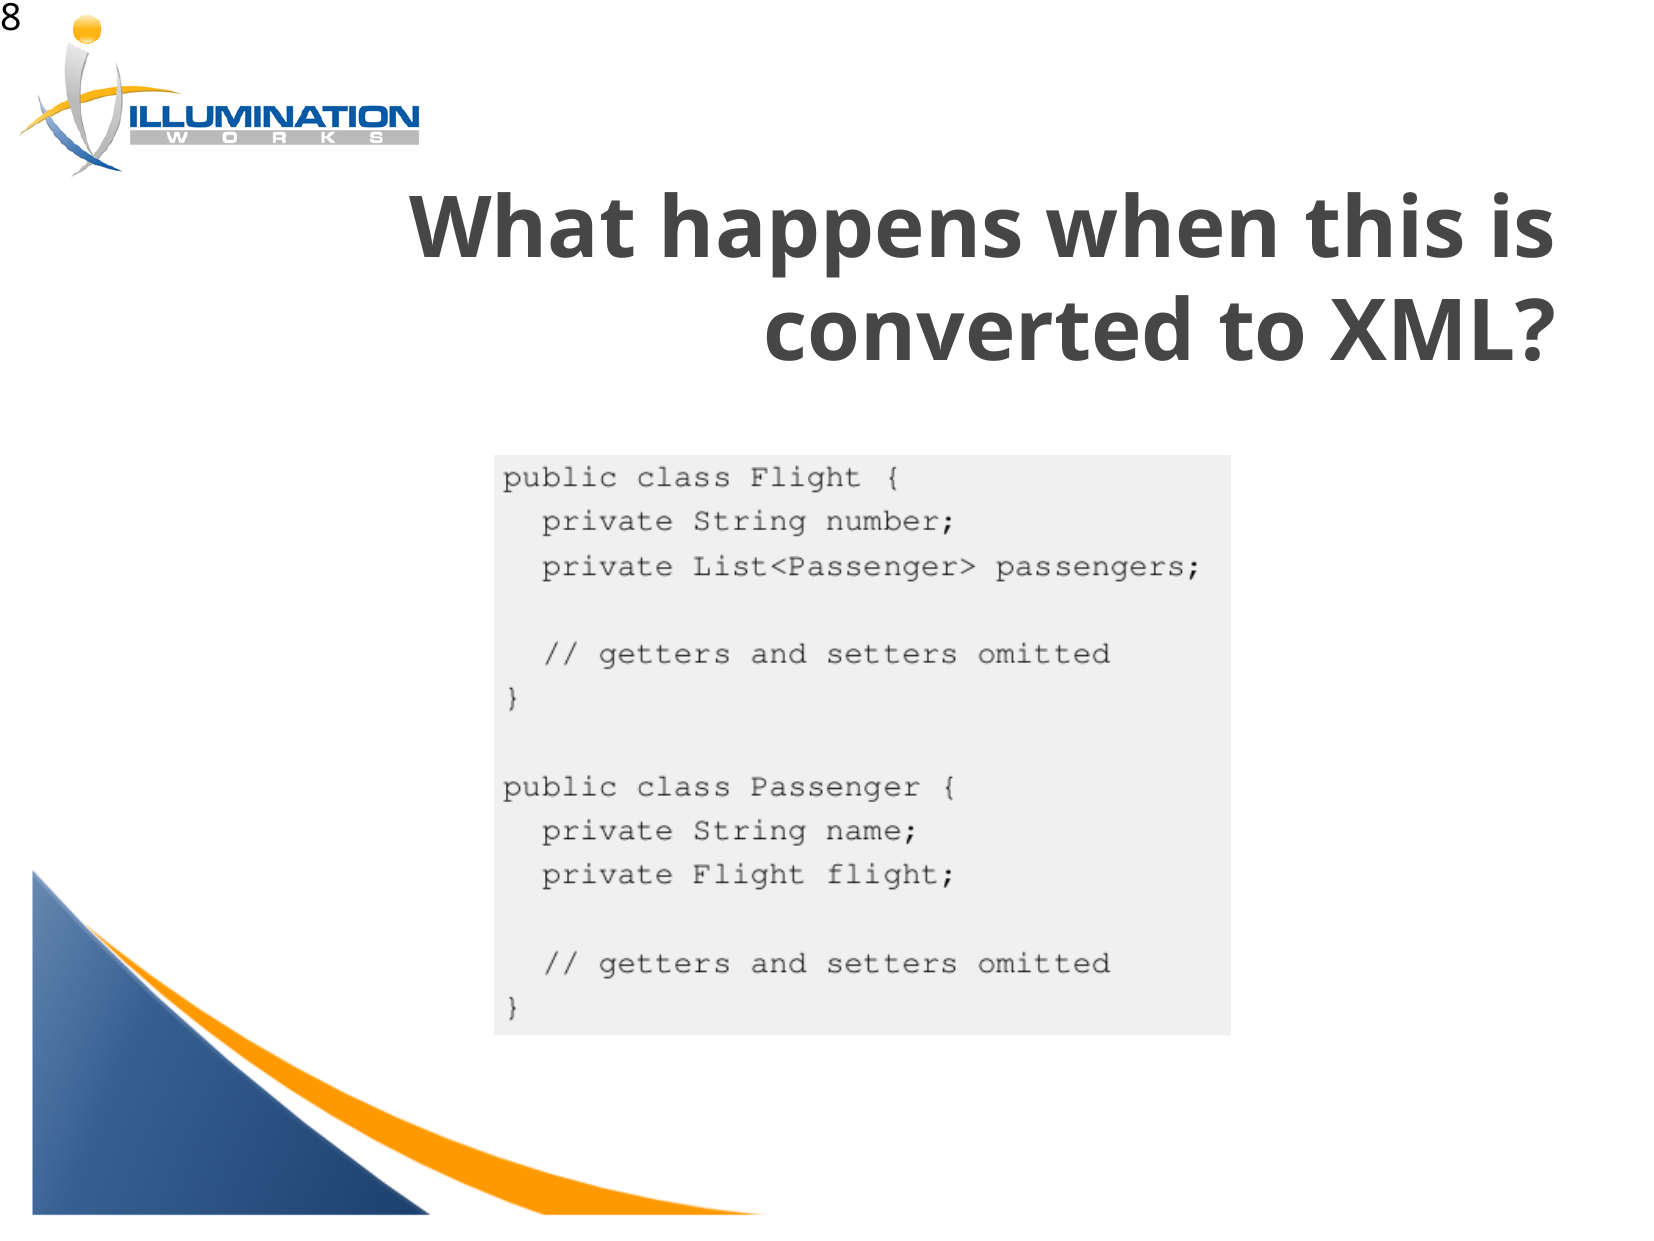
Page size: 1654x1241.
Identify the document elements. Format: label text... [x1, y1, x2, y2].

picture [21, 455, 1231, 1221]
picture [0, 0, 435, 193]
title What happens when this is converted to XML? [84, 81, 1573, 468]
